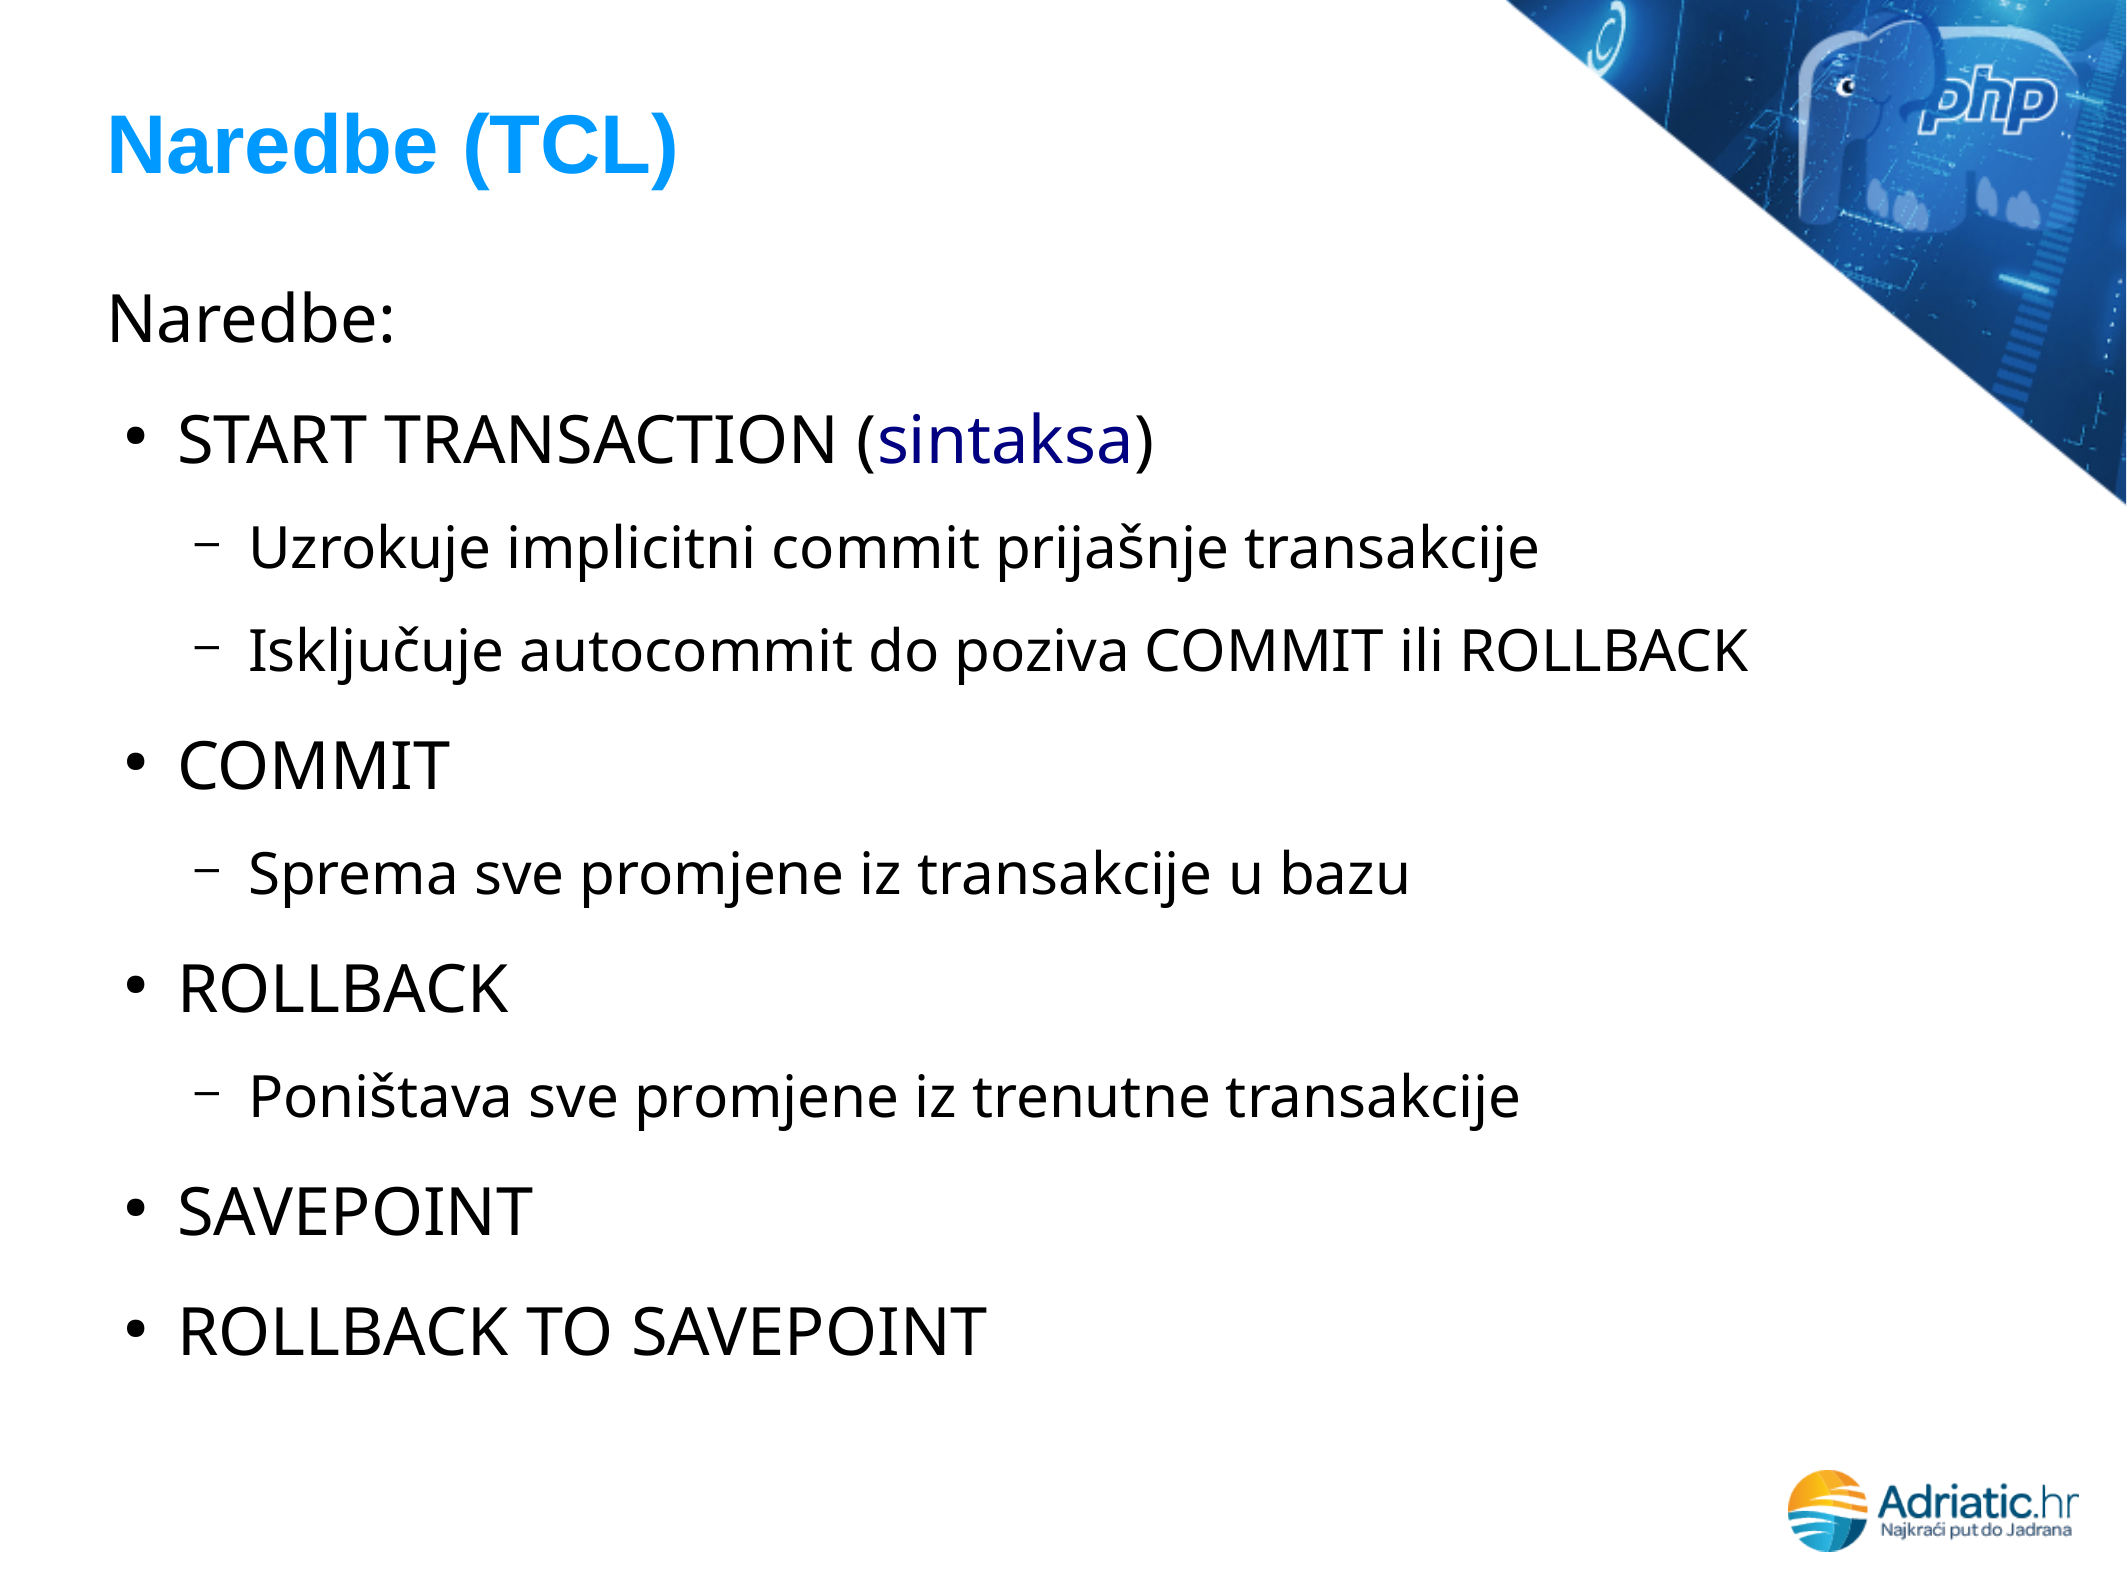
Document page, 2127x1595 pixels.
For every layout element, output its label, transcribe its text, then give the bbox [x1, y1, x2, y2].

picture [1788, 1470, 2079, 1552]
title Naredbe (TCL) [106, 70, 1630, 219]
list Naredbe: START TRANSACTION (sintaksa) Uzrokuje implicitni commit prijašnje transakcije Isključuje autocommit do poziva COMMIT ili ROLLBACK COMMIT Sprema sve promjene iz transakcije u bazu ROLLBACK Poništava sve promjene iz trenutne transakcije SAVEPOINT ROLLBACK TO SAVEPOINT [106, 271, 2020, 1453]
picture [1505, 0, 2127, 625]
